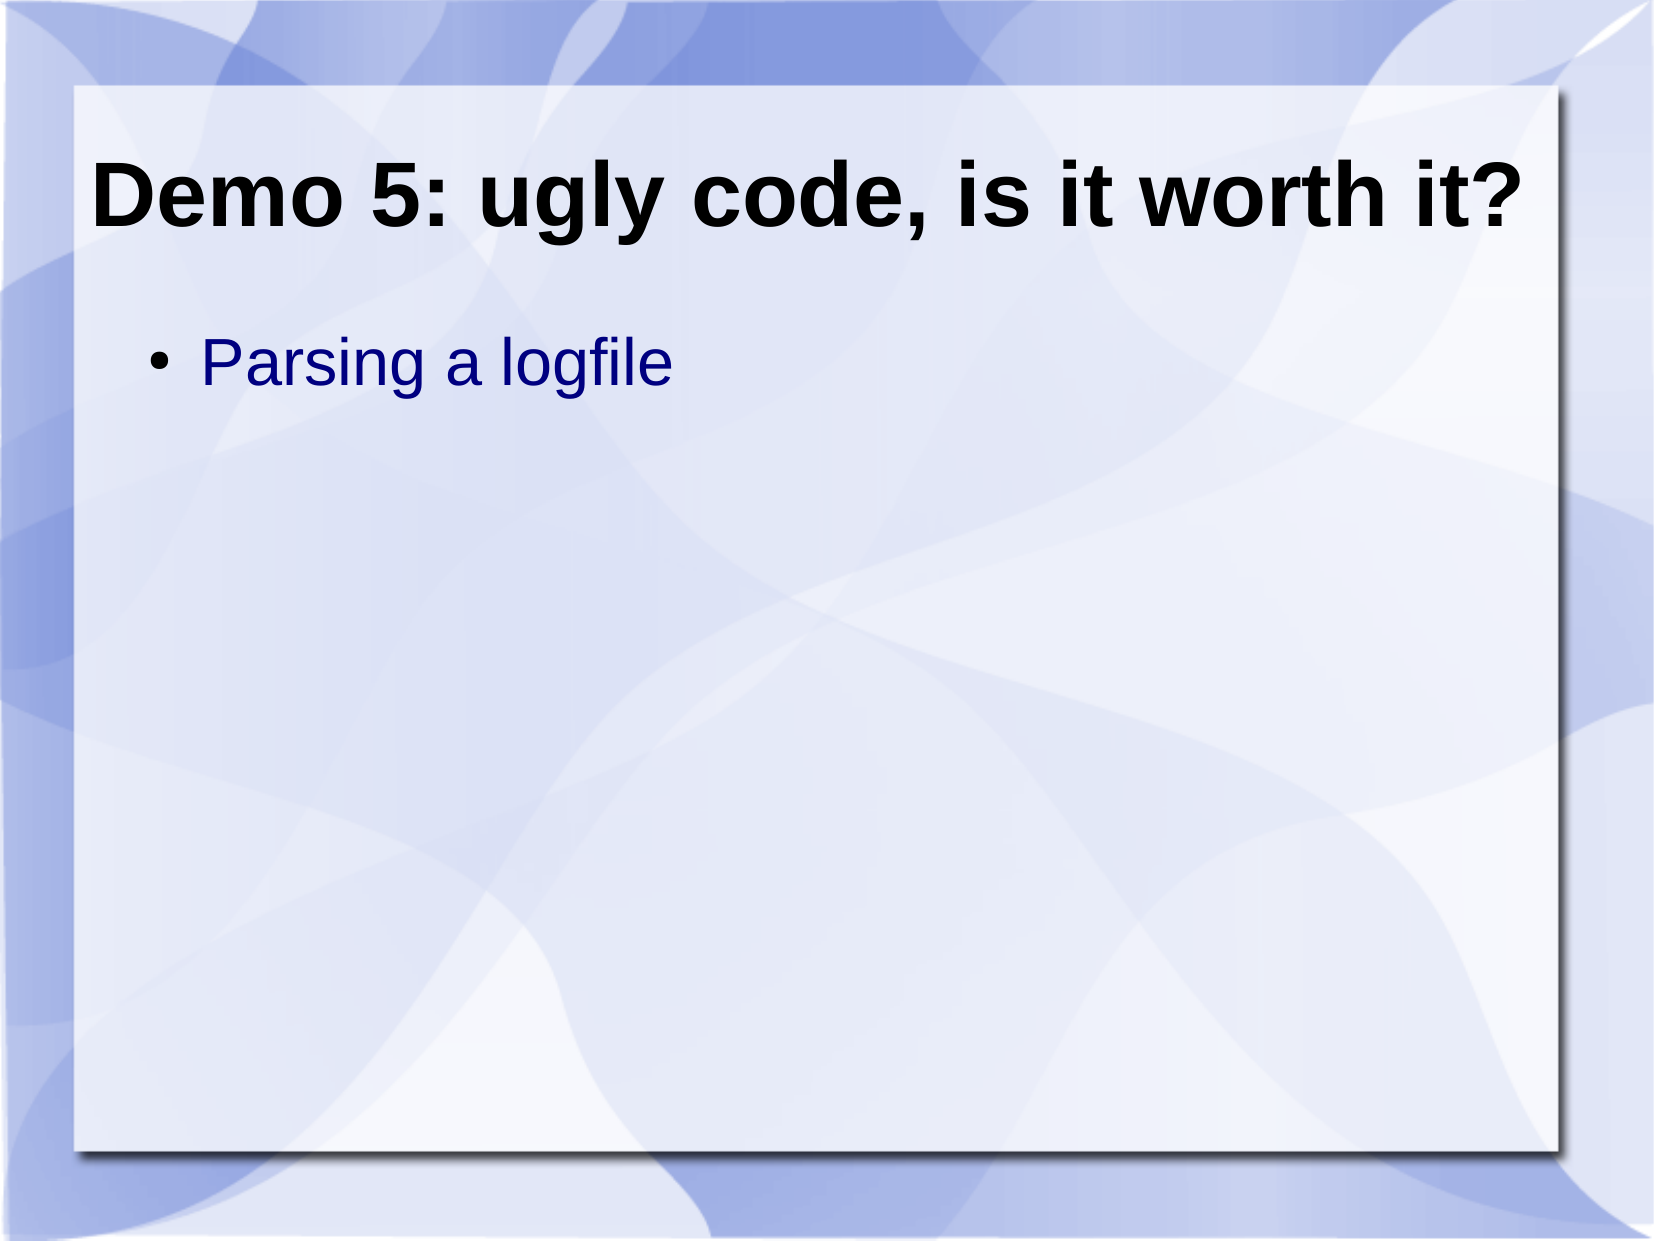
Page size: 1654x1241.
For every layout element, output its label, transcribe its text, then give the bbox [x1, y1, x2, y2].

list Parsing a logfile [129, 324, 1489, 1129]
picture [0, 0, 1654, 1241]
title Demo 5: ugly code, is it worth it? [82, 98, 1536, 291]
